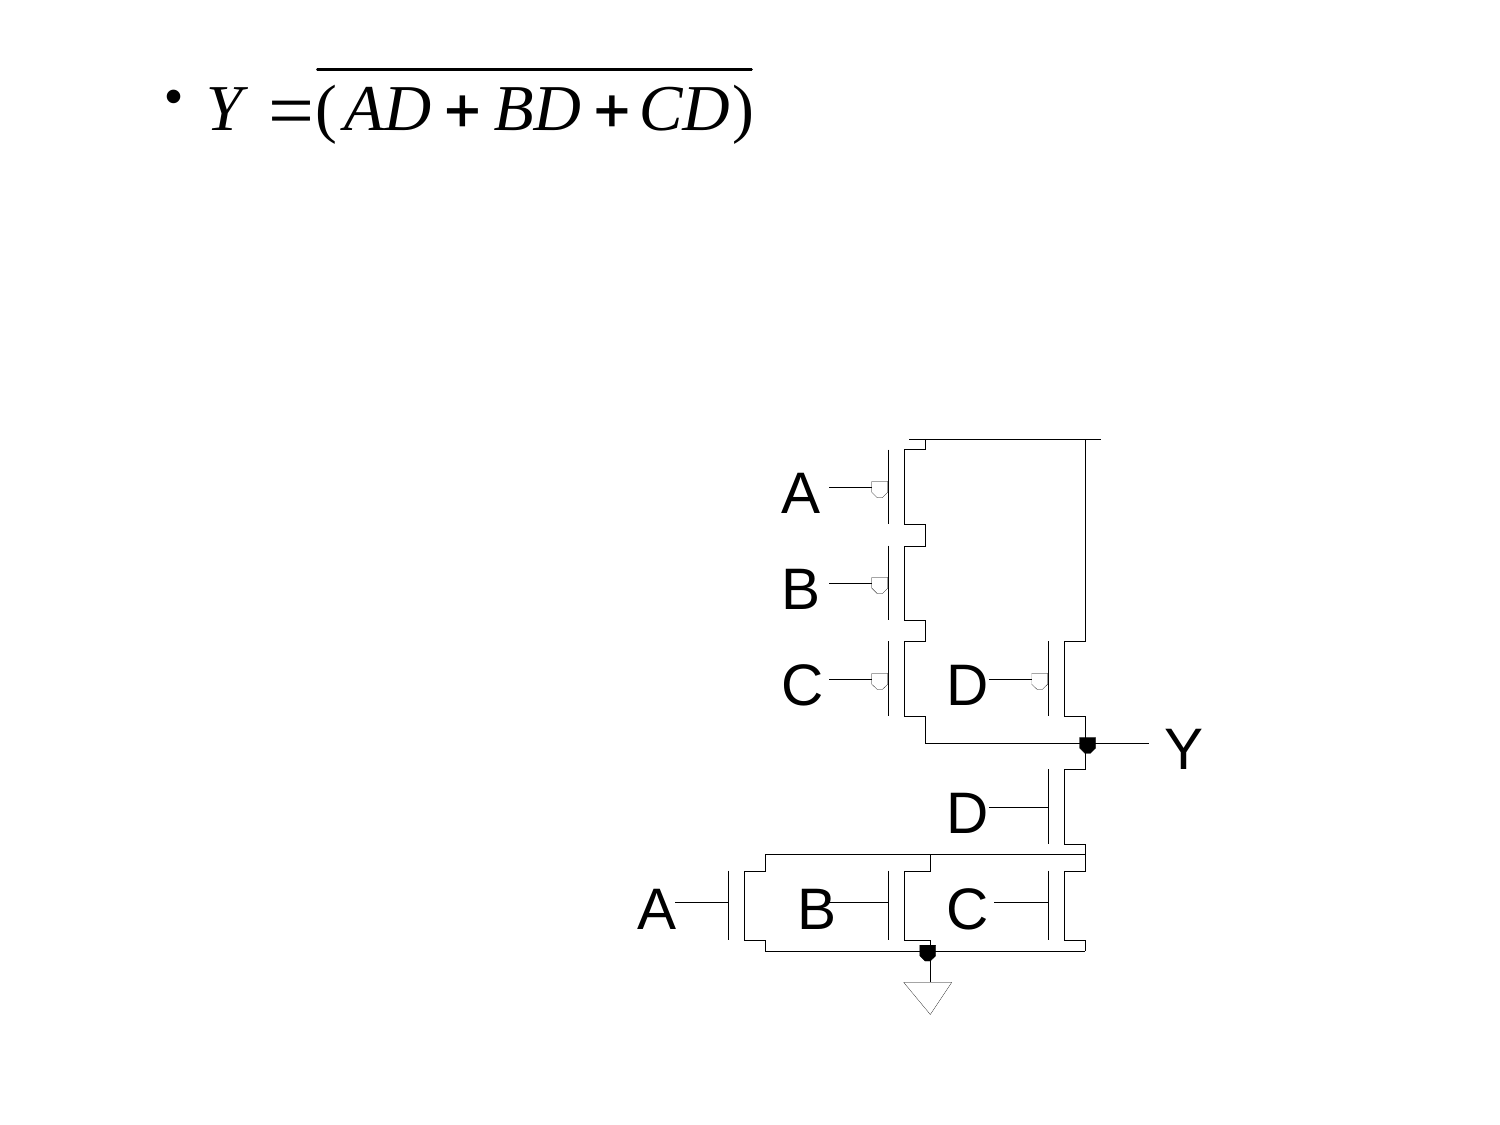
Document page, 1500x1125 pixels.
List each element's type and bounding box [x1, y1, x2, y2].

chart [600, 375, 1240, 1025]
list [150, 62, 775, 163]
chart [200, 53, 763, 158]
